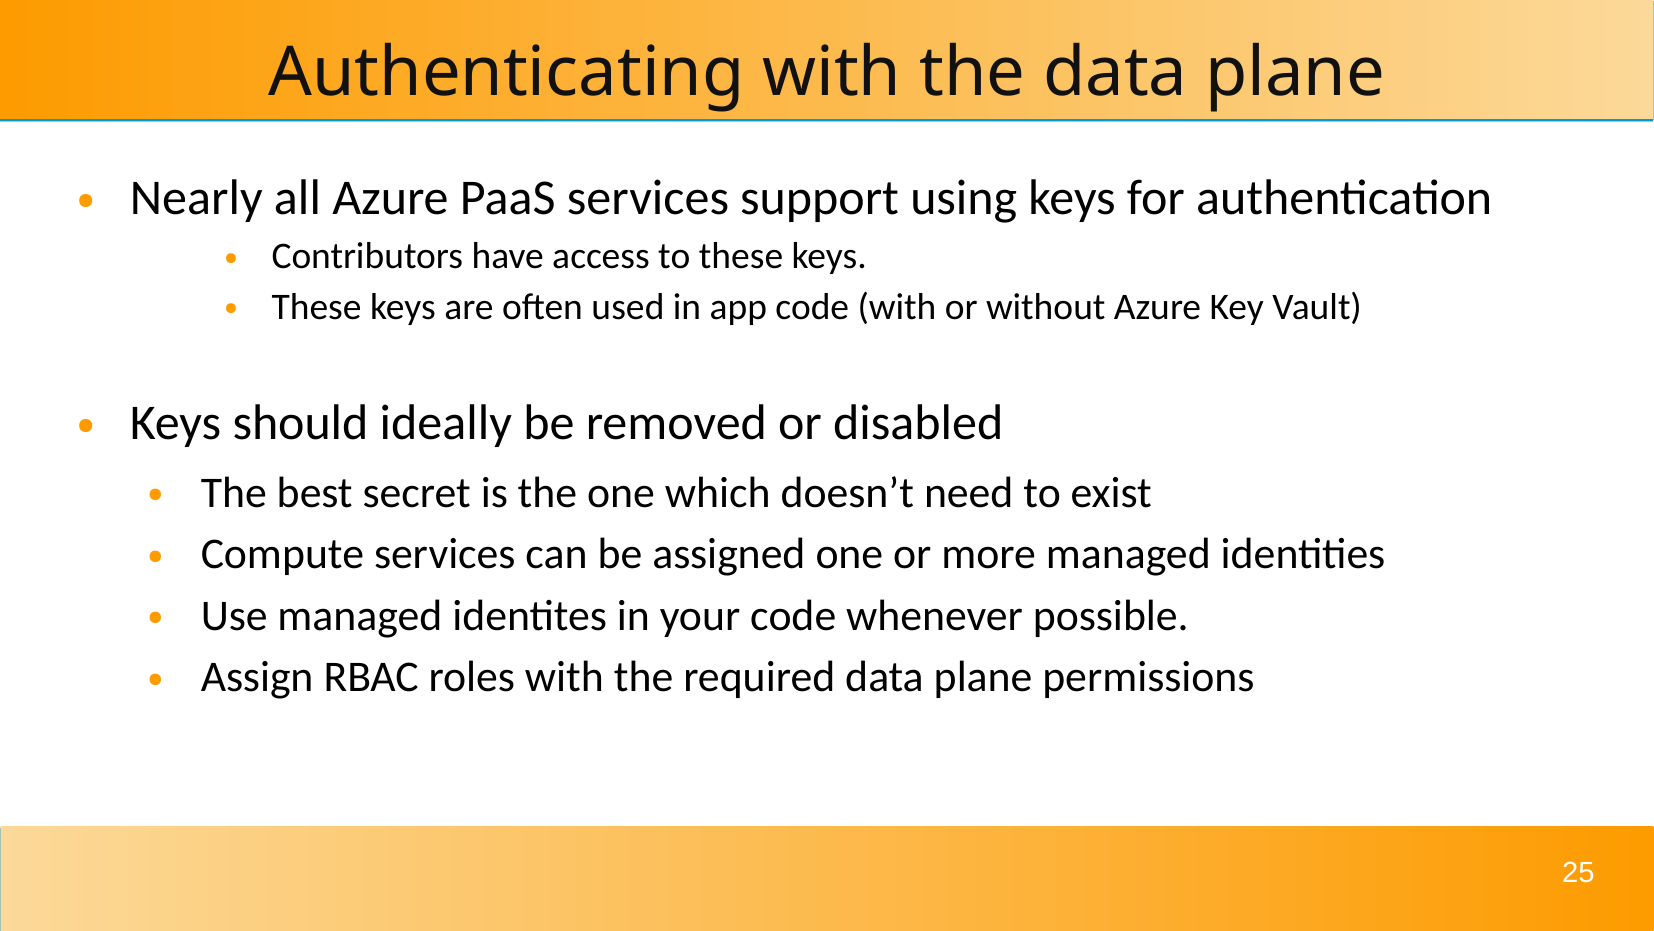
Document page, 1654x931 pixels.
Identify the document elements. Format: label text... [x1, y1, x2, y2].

title Networking [1101, 827, 1105, 930]
title Authenticating with the data plane [59, 26, 1595, 111]
list Nearly all Azure PaaS services support using keys for authentication Contributors have access to these keys. These keys are often used in app code (with or without Azure Key Vault) Keys should ideally be removed or disabled The best secret is the one which doesn’t need to exist Compute services can be assigned one or more managed identities Use managed identites in your code whenever possible. Assign RBAC roles with the required data plane permissions [59, 177, 1595, 768]
